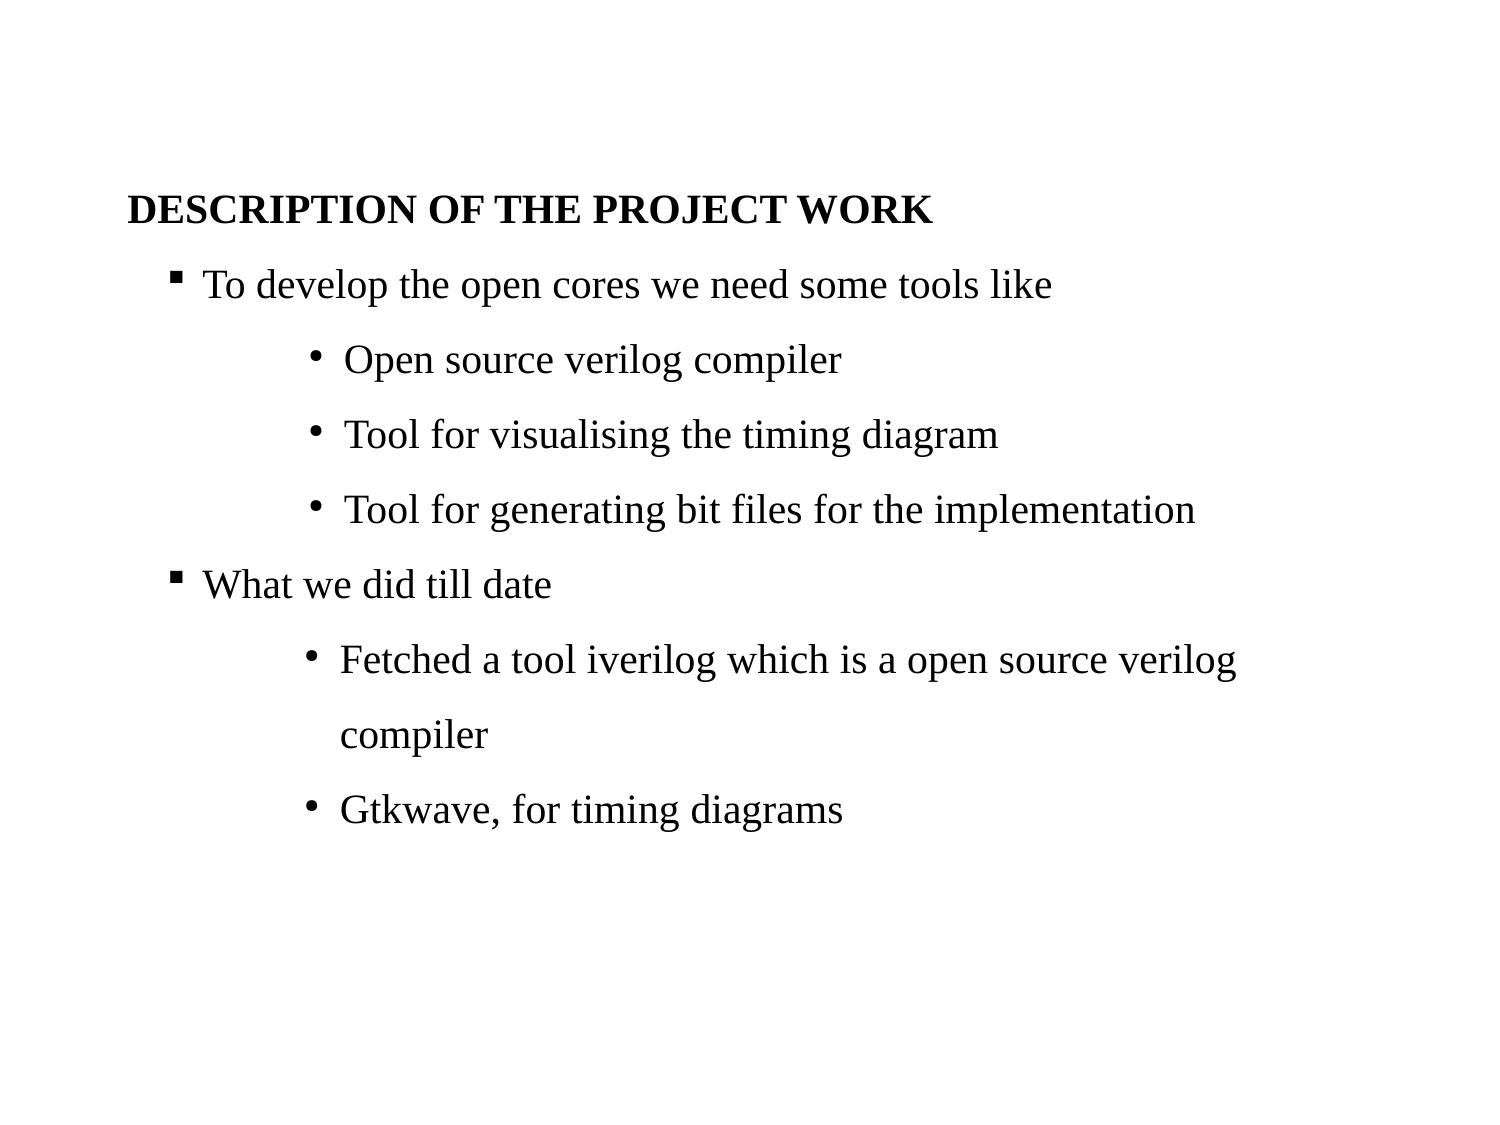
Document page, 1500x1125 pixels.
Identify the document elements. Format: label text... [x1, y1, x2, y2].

text_box DESCRIPTION OF THE PROJECT WORK To develop the open cores we need some tools like Open source verilog compiler Tool for visualising the timing diagram Tool for generating bit files for the implementation What we did till date Fetched a tool iverilog which is a open source verilog compiler Gtkwave, for timing diagrams [112, 149, 1375, 960]
